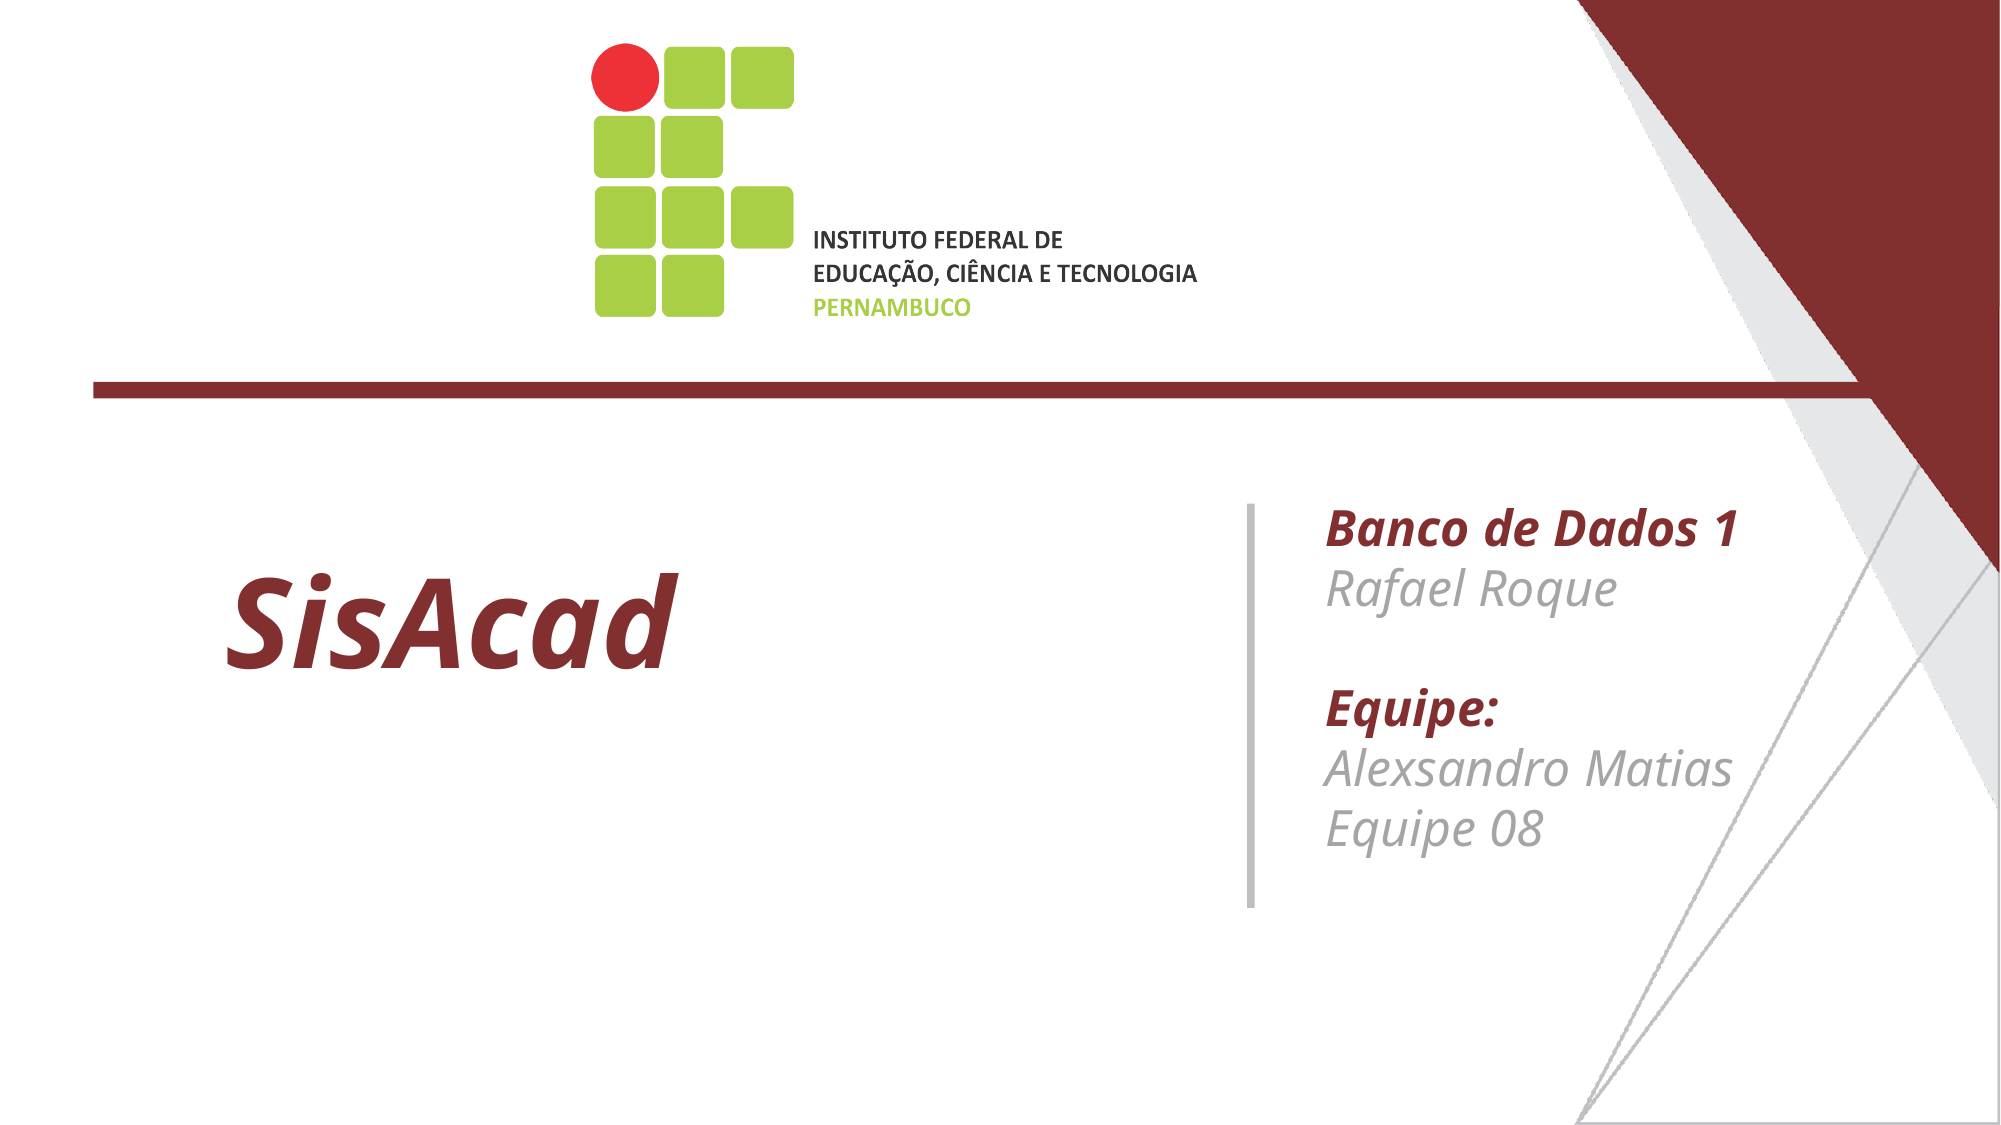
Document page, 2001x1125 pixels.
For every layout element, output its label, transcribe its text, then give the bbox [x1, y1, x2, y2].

text_box Banco de Dados 1 Rafael Roque Equipe: Alexsandro Matias Equipe 08 [1310, 488, 1927, 868]
text_box [1247, 503, 1255, 908]
text_box [93, 381, 1927, 399]
text_box SisAcad [210, 528, 1172, 907]
picture [0, 0, 2001, 1125]
